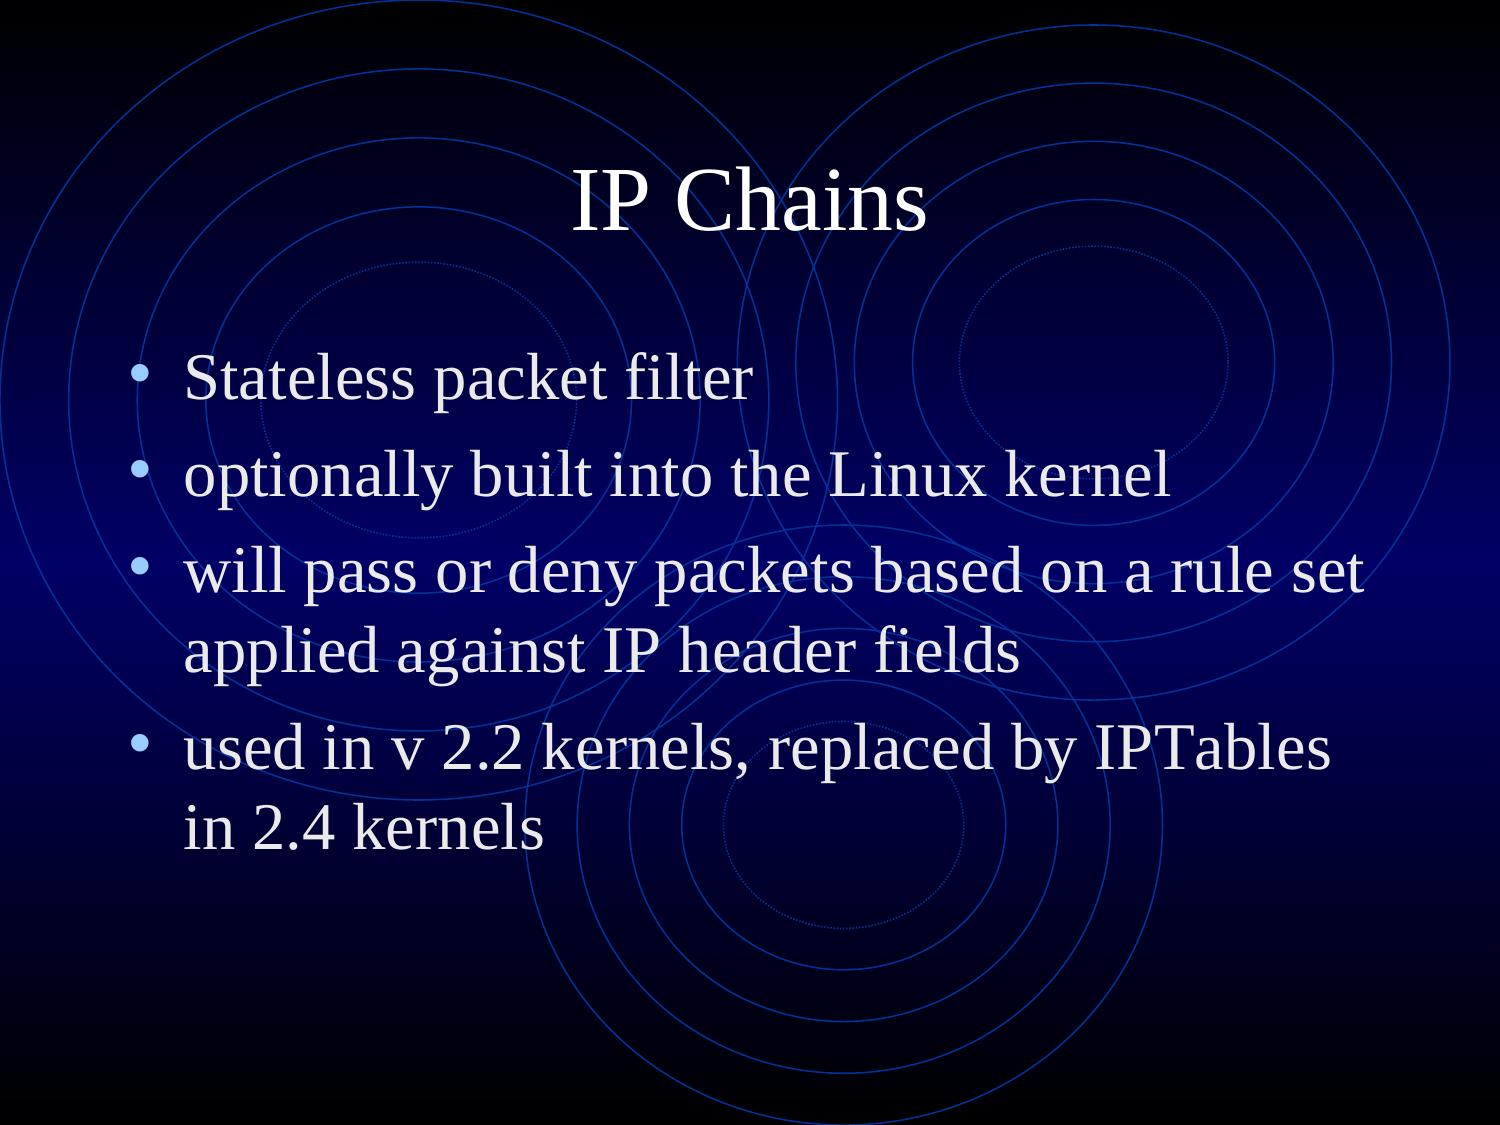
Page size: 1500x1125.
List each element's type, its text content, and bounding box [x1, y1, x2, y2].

title IP Chains [112, 99, 1388, 288]
list Stateless packet filter optionally built into the Linux kernel will pass or deny packets based on a rule set applied against IP header fields used in v 2.2 kernels, replaced by IPTables in 2.4 kernels [112, 324, 1388, 1001]
